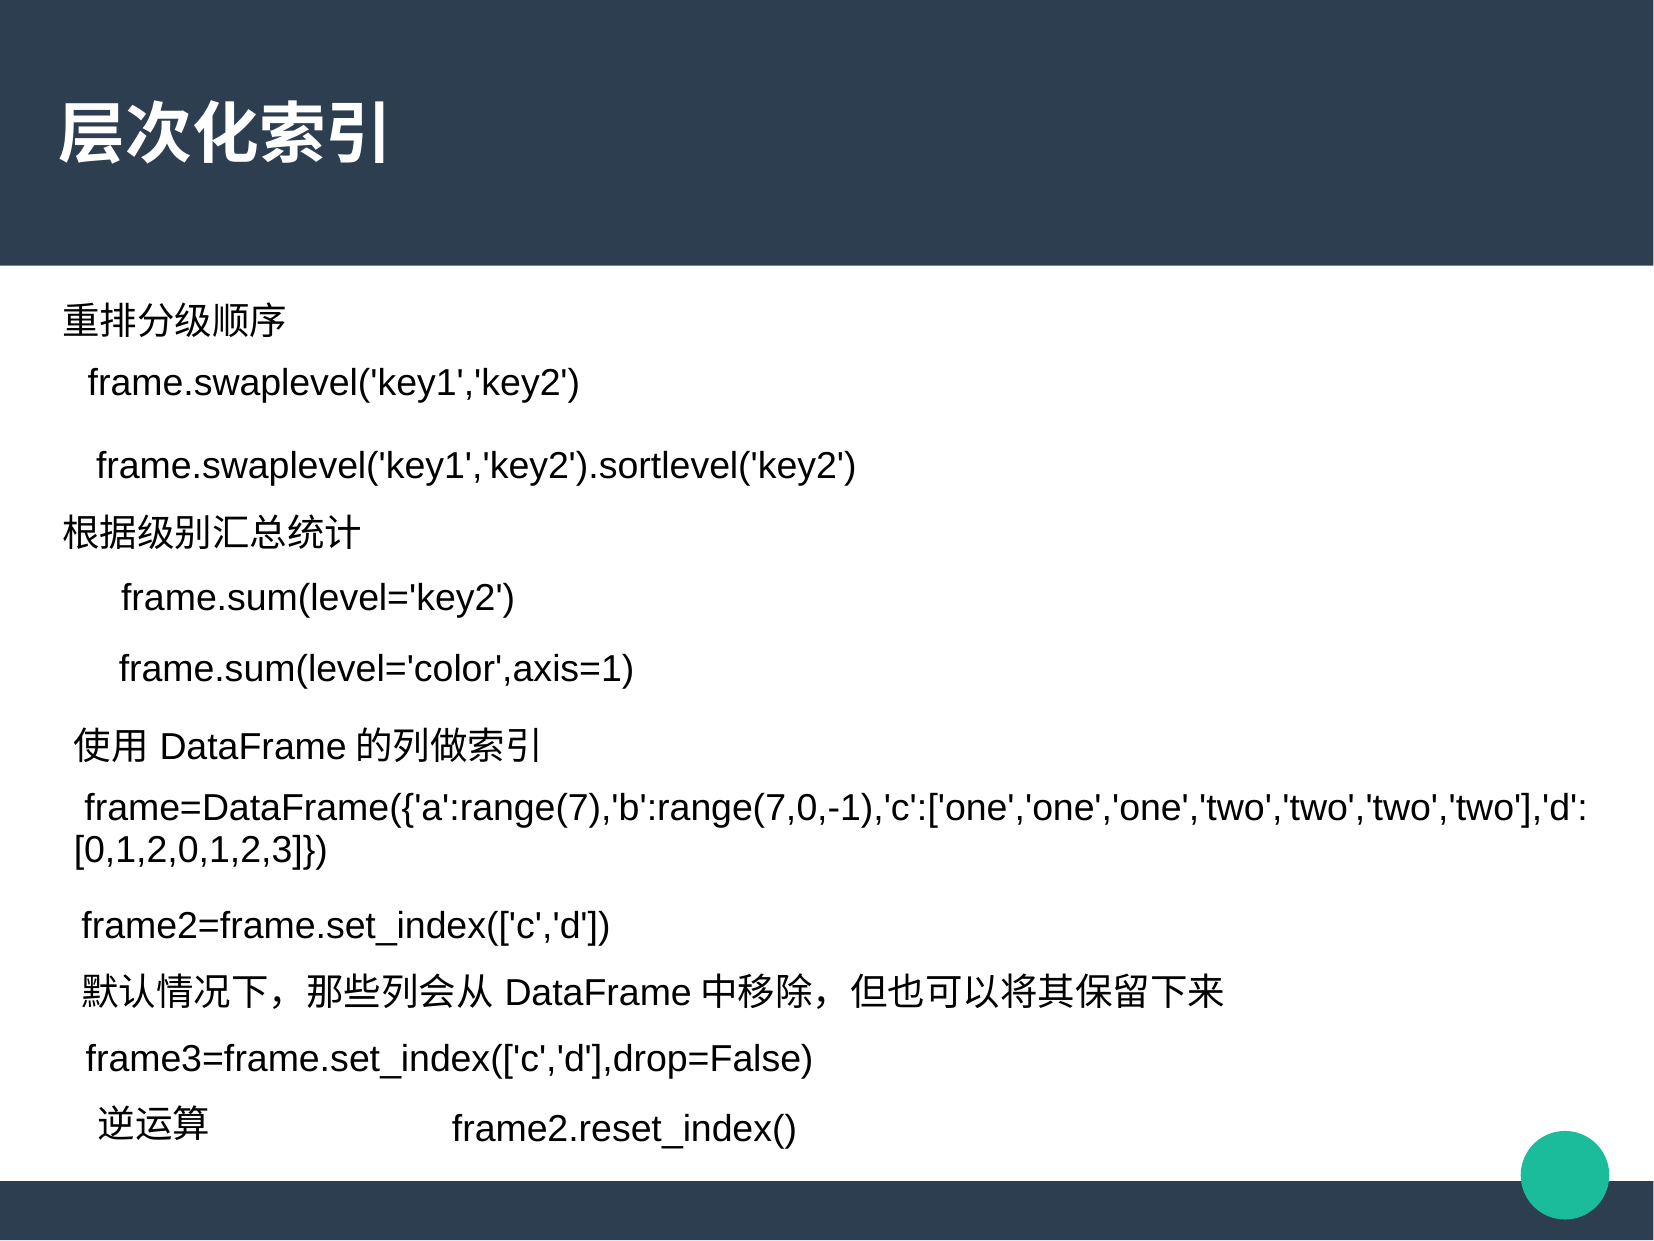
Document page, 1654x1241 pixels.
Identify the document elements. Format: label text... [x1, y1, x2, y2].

text_box frame=DataFrame({'a':range(7),'b':range(7,0,-1),'c':['one','one','one','two','two','two','two'],'d':[0,1,2,0,1,2,3]}) [59, 779, 1605, 879]
text_box frame.swaplevel('key1','key2') [72, 354, 596, 411]
title 层次化索引 [59, 49, 1595, 207]
text_box 默认情况下，那些列会从DataFrame中移除，但也可以将其保留下来 [66, 954, 1252, 1025]
text_box frame2=frame.set_index(['c','d']) [66, 897, 626, 954]
text_box 使用DataFrame的列做索引 [59, 708, 1170, 779]
text_box frame.sum(level='color',axis=1) [103, 639, 650, 697]
text_box frame.sum(level='key2') [106, 569, 531, 626]
text_box 逆运算 [82, 1086, 1335, 1157]
text_box 重排分级顺序 [47, 283, 674, 354]
text_box frame.swaplevel('key1','key2').sortlevel('key2') [70, 437, 873, 494]
text_box frame2.reset_index() [437, 1100, 812, 1157]
text_box 根据级别汇总统计 [47, 496, 626, 567]
text_box frame3=frame.set_index(['c','d'],drop=False) [70, 1029, 830, 1087]
